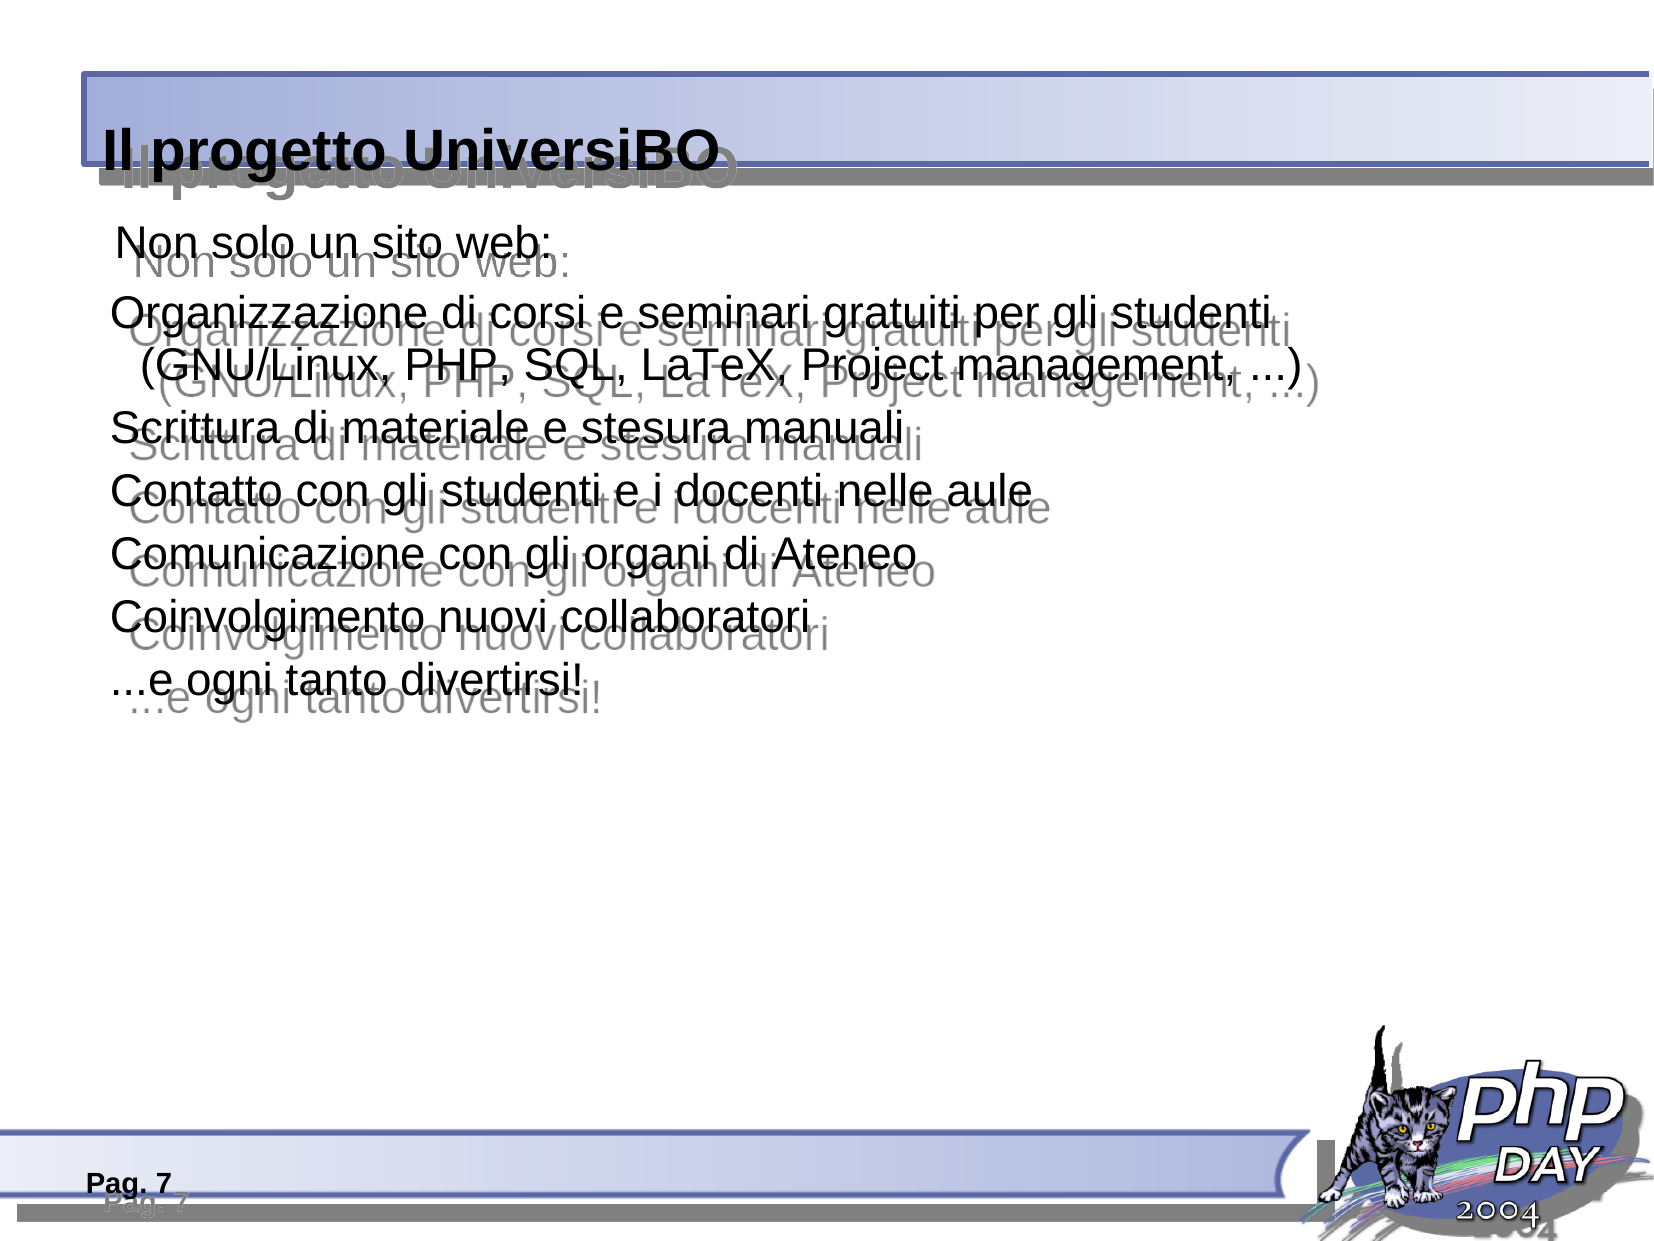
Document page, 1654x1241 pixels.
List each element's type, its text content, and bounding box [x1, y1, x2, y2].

text_box Non solo un sito web: [99, 217, 1620, 444]
picture [126, 1180, 133, 1190]
text_box Organizzazione di corsi e seminari gratuiti per gli studenti (GNU/Linux, PHP, SQL, LaTeX, Project management, ...) Scrittura di materiale e stesura manuali Contatto con gli studenti e i docenti nelle aule Comunicazione con gli organi di Ateneo Coinvolgimento nuovi collaboratori ...e ogni tanto divertirsi! [87, 287, 1510, 806]
text_box Il progetto UniversiBO [102, 85, 1394, 155]
picture [0, 1025, 1652, 1233]
picture [110, 1195, 117, 1201]
